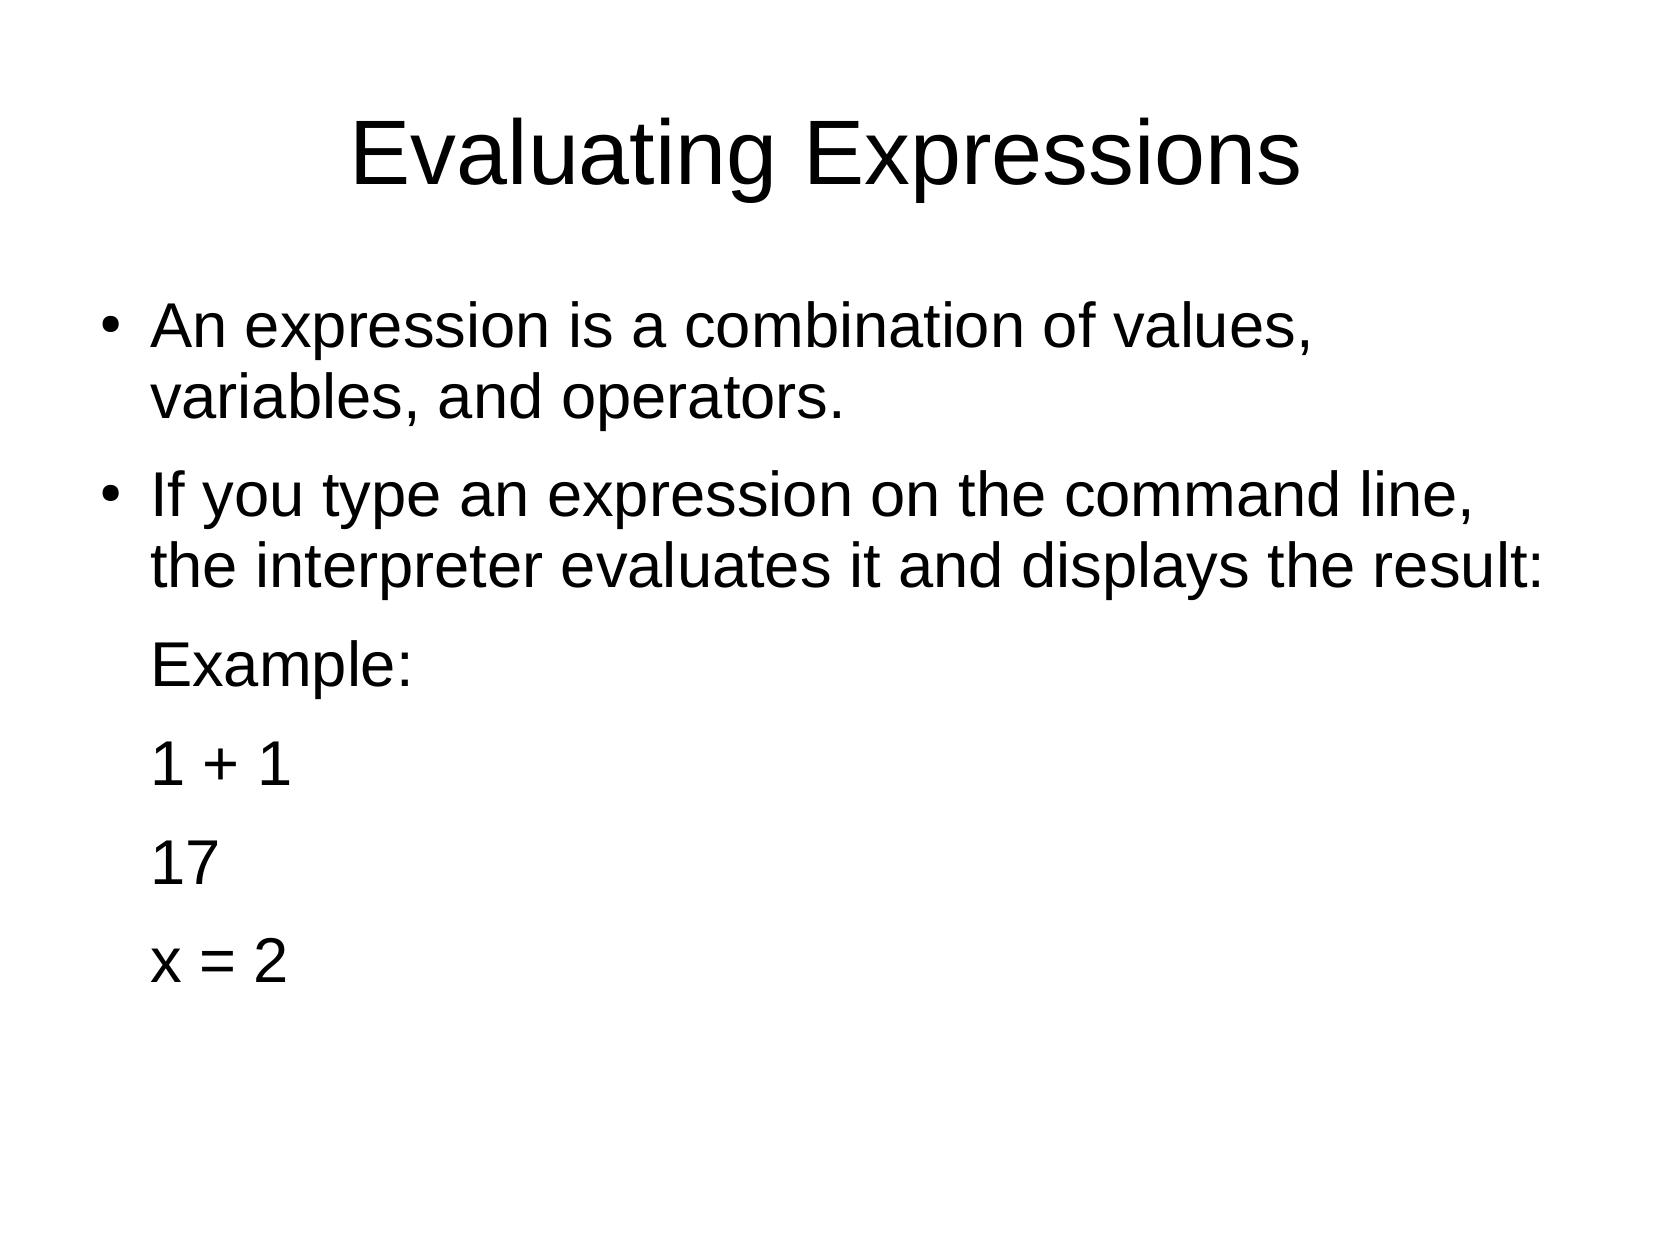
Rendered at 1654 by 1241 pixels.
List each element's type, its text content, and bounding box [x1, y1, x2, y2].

list An expression is a combination of values, variables, and operators. If you type an expression on the command line, the interpreter evaluates it and displays the result: Example: 1 + 1 17 x = 2 [82, 290, 1571, 1010]
title Evaluating Expressions [82, 49, 1571, 257]
